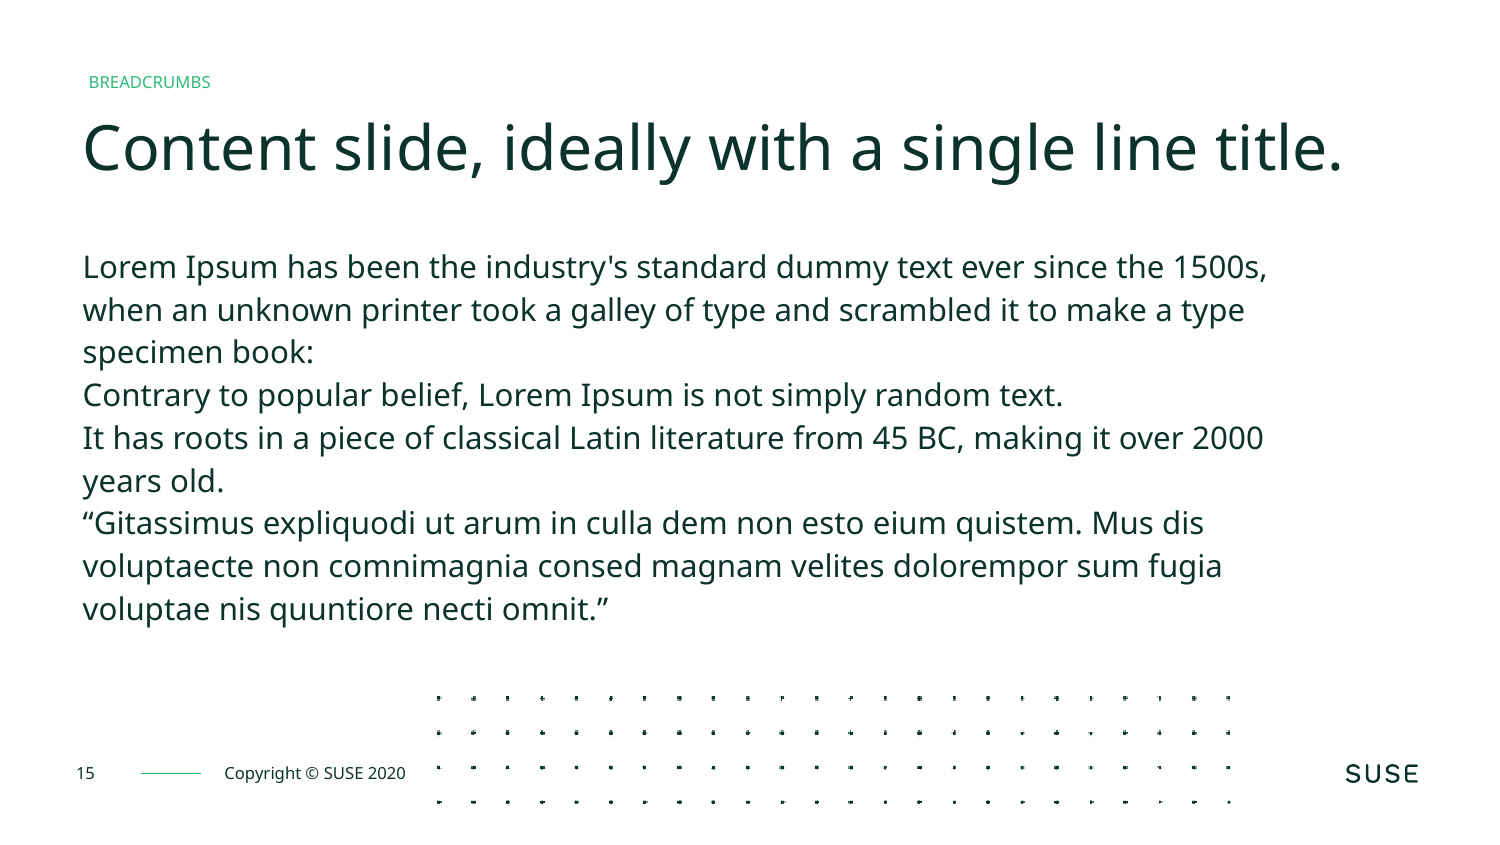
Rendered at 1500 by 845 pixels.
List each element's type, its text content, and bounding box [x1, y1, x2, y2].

picture [437, 696, 1255, 815]
title Content slide, ideally with a single line title. [82, 103, 1453, 261]
title Lorem Ipsum has been the industry's standard dummy text ever since the 1500s, when an unknown printer took a galley of type and scrambled it to make a type specimen book: Contrary to popular belief, Lorem Ipsum is not simply random text. It has roots in a piece of classical Latin literature from 45 BC, making it over 2000 years old. “Gitassimus expliquodi ut arum in culla dem non esto eium quistem. Mus dis voluptaecte non comnimagnia consed magnam velites dolorempor sum fugia voluptae nis quuntiore necti omnit.” [82, 245, 1300, 610]
title BREADCRUMBS [88, 70, 296, 104]
picture [1346, 764, 1418, 783]
